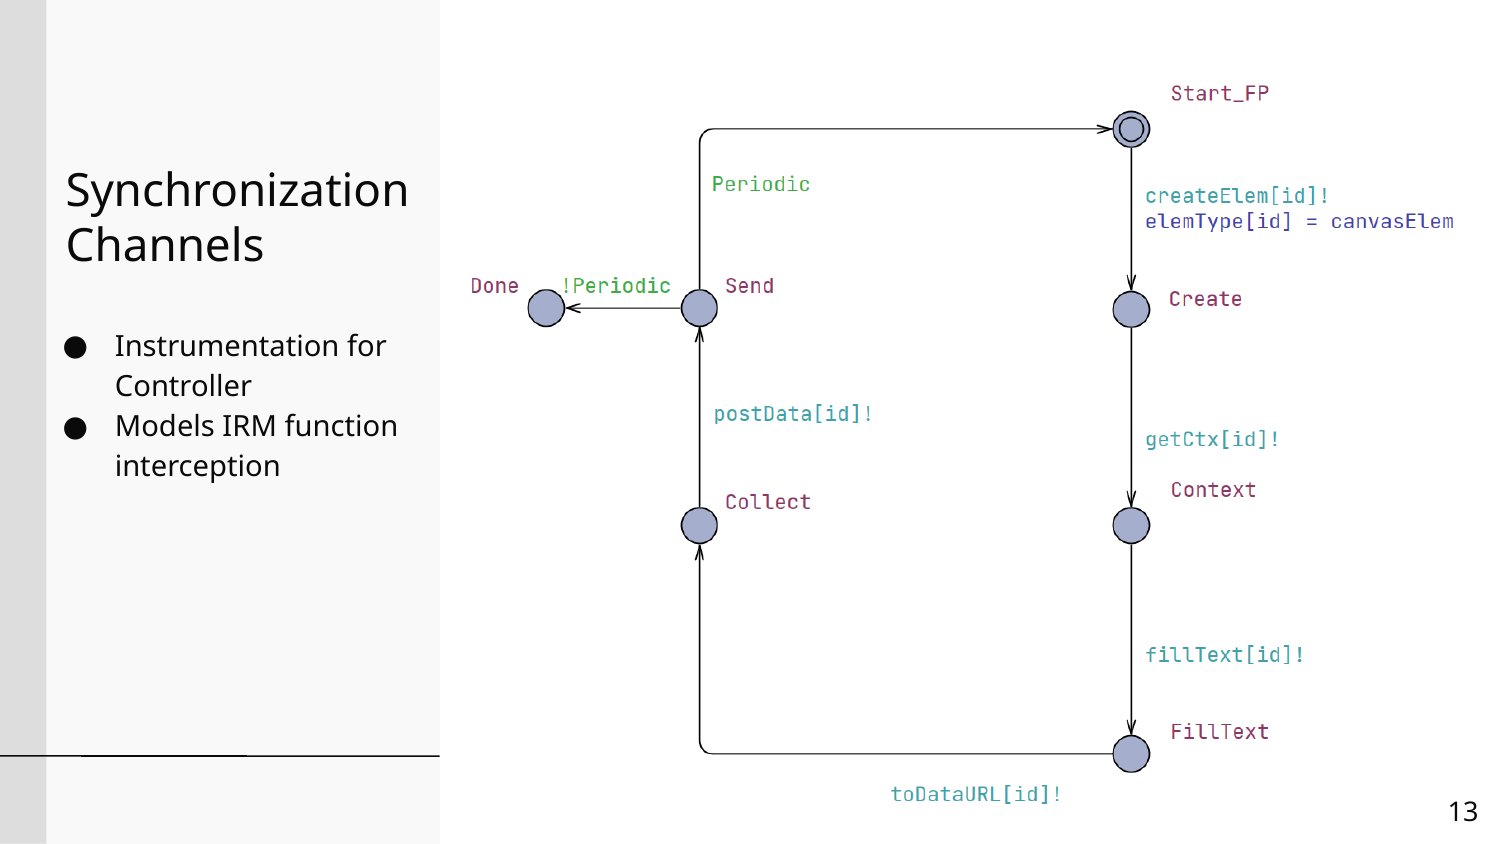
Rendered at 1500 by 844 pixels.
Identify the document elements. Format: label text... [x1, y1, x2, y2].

slide_number <number> [1403, 779, 1494, 844]
subtitle Instrumentation for Controller Models IRM function interception [24, 306, 440, 653]
title Synchronization Channels [50, 145, 440, 282]
picture [439, 0, 1500, 844]
